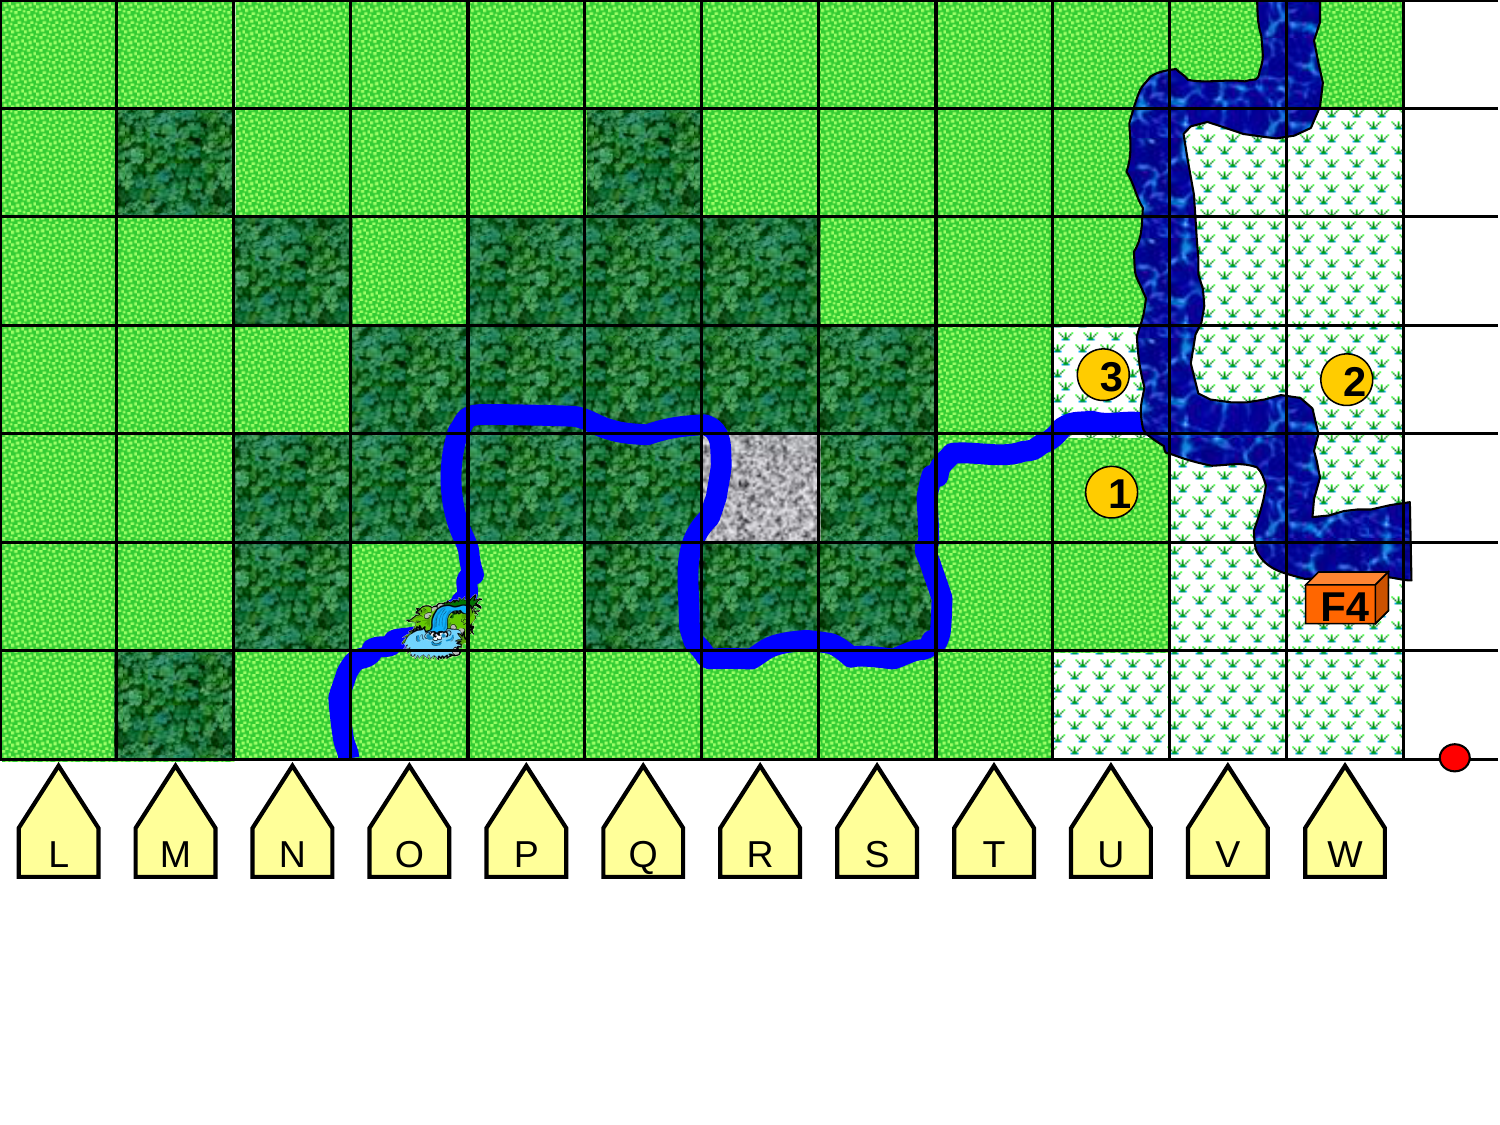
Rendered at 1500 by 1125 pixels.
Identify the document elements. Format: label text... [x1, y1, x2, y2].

text_box [1171, 435, 1285, 541]
text_box [1171, 327, 1285, 432]
text_box [938, 452, 1051, 541]
text_box [118, 110, 232, 215]
text_box [235, 327, 349, 432]
picture [397, 652, 466, 663]
text_box [1171, 2, 1285, 107]
text_box [470, 110, 583, 215]
text_box [2, 435, 115, 541]
text_box [586, 652, 700, 758]
text_box [2, 327, 115, 432]
text_box [1288, 327, 1402, 432]
text_box [352, 327, 466, 432]
text_box 2 [1320, 353, 1373, 406]
text_box [1054, 2, 1168, 107]
text_box [472, 425, 583, 432]
text_box [2, 2, 115, 107]
text_box [2, 652, 115, 758]
text_box [586, 327, 700, 424]
text_box [478, 544, 583, 649]
text_box [938, 544, 1051, 649]
text_box [703, 652, 817, 758]
text_box [352, 218, 466, 324]
text_box [118, 2, 232, 107]
text_box L [18, 765, 99, 877]
text_box [938, 435, 1035, 452]
text_box [1288, 110, 1402, 215]
text_box [820, 218, 934, 324]
text_box [1171, 544, 1285, 649]
text_box [1054, 544, 1168, 649]
text_box [1054, 110, 1168, 215]
text_box [820, 327, 934, 432]
picture [470, 652, 486, 663]
text_box [1405, 502, 1411, 541]
text_box [235, 218, 349, 324]
text_box [1054, 652, 1168, 758]
text_box [703, 218, 817, 324]
text_box [2, 218, 115, 324]
text_box N [252, 765, 333, 877]
text_box [703, 544, 817, 648]
text_box [118, 218, 232, 324]
text_box V [1188, 765, 1268, 877]
text_box [235, 652, 348, 758]
text_box [1054, 327, 1168, 432]
text_box [820, 2, 934, 107]
text_box [586, 2, 700, 107]
text_box T [954, 765, 1034, 877]
text_box S [837, 765, 918, 877]
text_box [1405, 544, 1412, 581]
picture [397, 591, 466, 649]
picture [470, 591, 486, 649]
text_box [938, 652, 1051, 758]
text_box [118, 544, 232, 649]
text_box [703, 2, 817, 107]
text_box [235, 110, 349, 215]
text_box [1288, 652, 1402, 758]
text_box [703, 436, 710, 501]
text_box [1439, 744, 1470, 772]
text_box [470, 327, 583, 407]
text_box [586, 110, 700, 215]
text_box [235, 435, 349, 541]
text_box [470, 218, 583, 324]
text_box R [720, 765, 801, 877]
text_box [820, 435, 934, 541]
text_box [118, 435, 232, 541]
text_box F4 [1305, 585, 1375, 624]
text_box [703, 110, 817, 215]
text_box [470, 435, 583, 541]
text_box [1171, 652, 1285, 758]
text_box [938, 327, 1051, 432]
text_box [1054, 435, 1168, 541]
text_box U [1071, 765, 1151, 877]
text_box [1288, 544, 1402, 649]
text_box [352, 110, 466, 215]
text_box [820, 110, 934, 215]
text_box [352, 435, 453, 541]
text_box [2, 110, 115, 215]
text_box [2, 544, 115, 649]
text_box [820, 544, 931, 648]
text_box [938, 110, 1051, 215]
text_box [586, 544, 685, 649]
text_box [586, 435, 700, 541]
text_box [706, 435, 817, 541]
text_box 1 [1085, 466, 1138, 518]
text_box [462, 447, 466, 509]
text_box [938, 2, 1051, 107]
text_box [352, 655, 466, 758]
text_box [118, 327, 232, 432]
text_box [470, 652, 583, 758]
text_box [470, 2, 583, 107]
text_box [1054, 218, 1168, 324]
text_box [1171, 218, 1285, 324]
text_box 3 [1077, 348, 1130, 401]
text_box [235, 2, 349, 107]
text_box M [135, 765, 216, 877]
text_box P [486, 765, 567, 877]
text_box [235, 544, 349, 649]
text_box O [369, 765, 450, 877]
text_box [352, 544, 460, 649]
text_box [1288, 218, 1402, 324]
text_box Q [603, 765, 684, 877]
text_box [1288, 2, 1402, 107]
text_box [352, 2, 466, 107]
text_box [820, 653, 934, 758]
text_box [1171, 110, 1285, 215]
text_box [1288, 435, 1402, 541]
text_box [118, 652, 232, 758]
text_box [938, 218, 1051, 324]
text_box W [1305, 765, 1385, 877]
text_box [703, 327, 817, 432]
text_box [586, 218, 700, 324]
